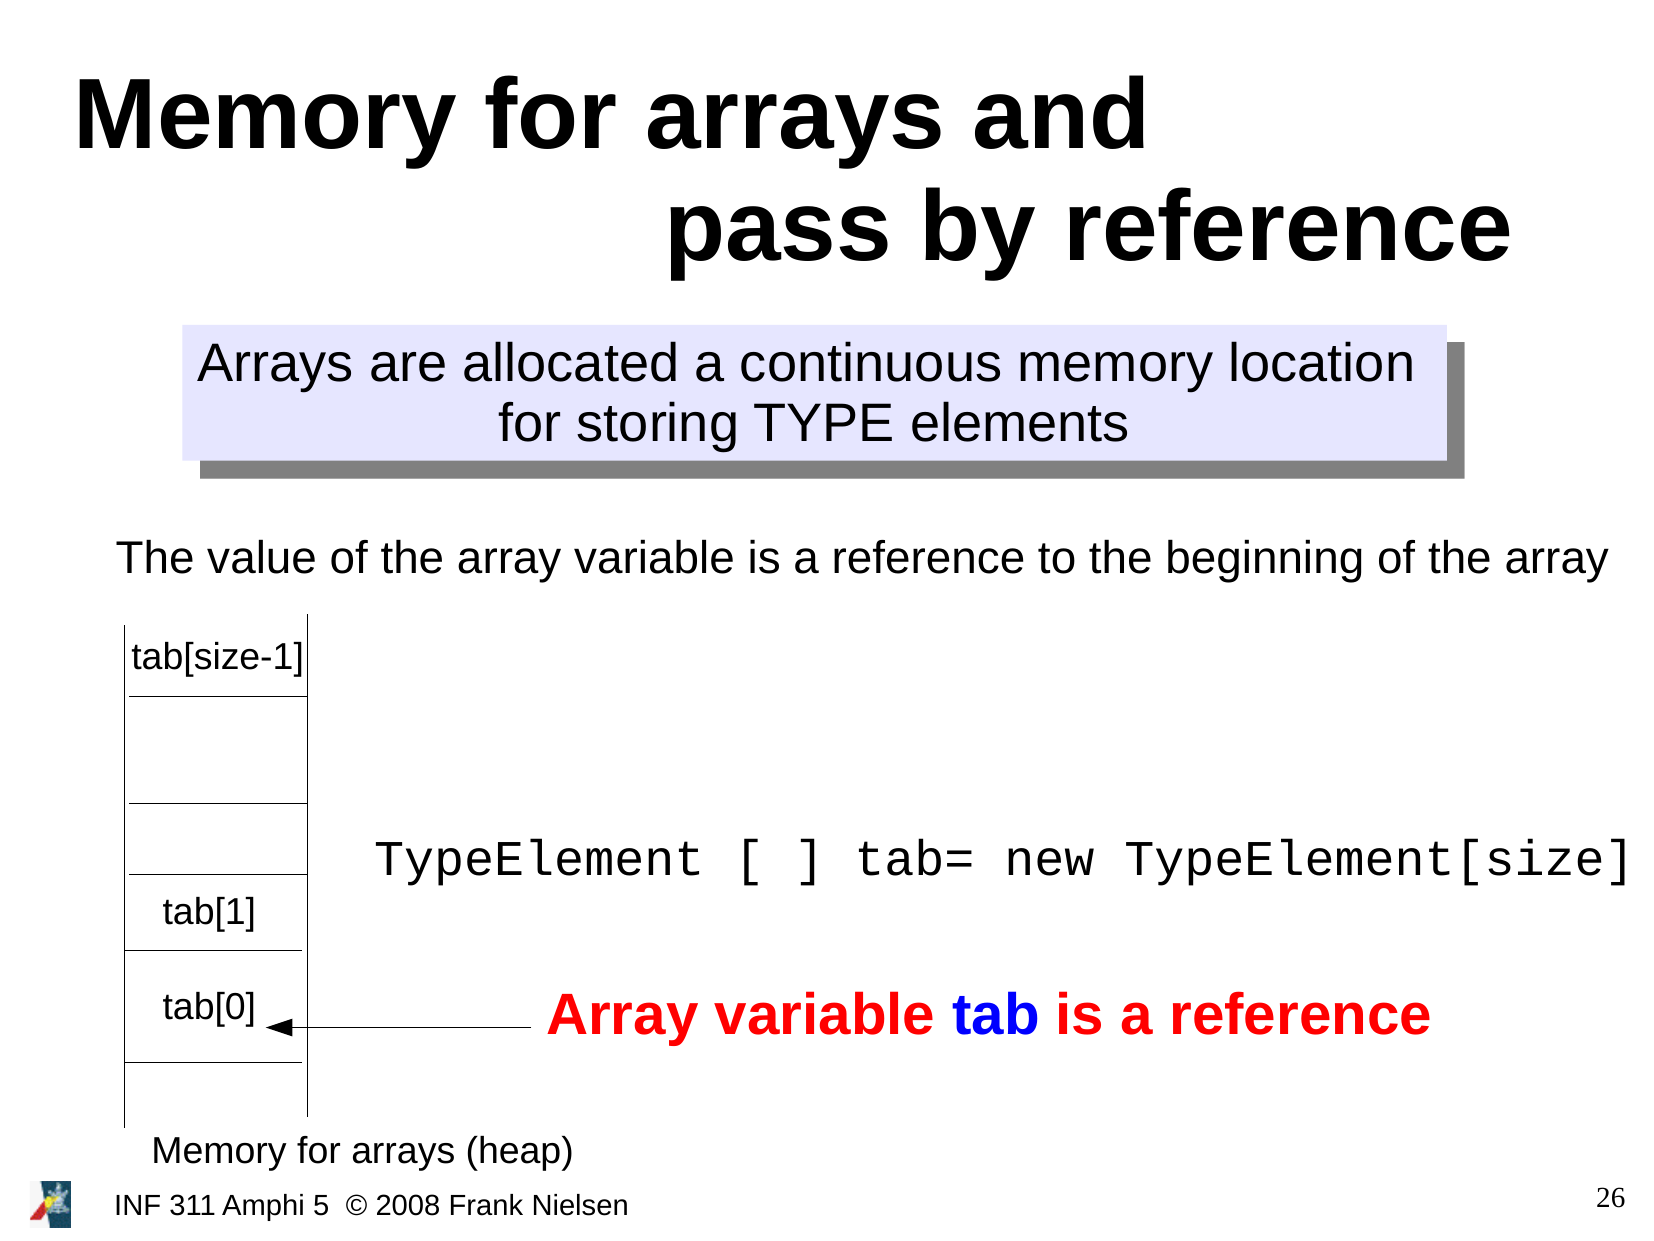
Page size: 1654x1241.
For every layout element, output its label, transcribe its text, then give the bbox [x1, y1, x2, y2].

text_box tab[1] [147, 883, 272, 941]
text_box tab[size-1] [116, 628, 319, 686]
text_box Memory for arrays (heap) [136, 1122, 588, 1179]
text_box TypeElement [ ] tab= new TypeElement[size] [359, 826, 1649, 896]
text_box tab[0] [147, 977, 272, 1035]
text_box Array variable tab is a reference [531, 974, 1447, 1056]
text_box Memory for arrays and pass by reference [59, 50, 1529, 289]
text_box The value of the array variable is a reference to the beginning of the array [100, 524, 1625, 591]
text_box Arrays are allocated a continuous memory location for storing TYPE elements [182, 324, 1447, 461]
picture [29, 1181, 71, 1228]
